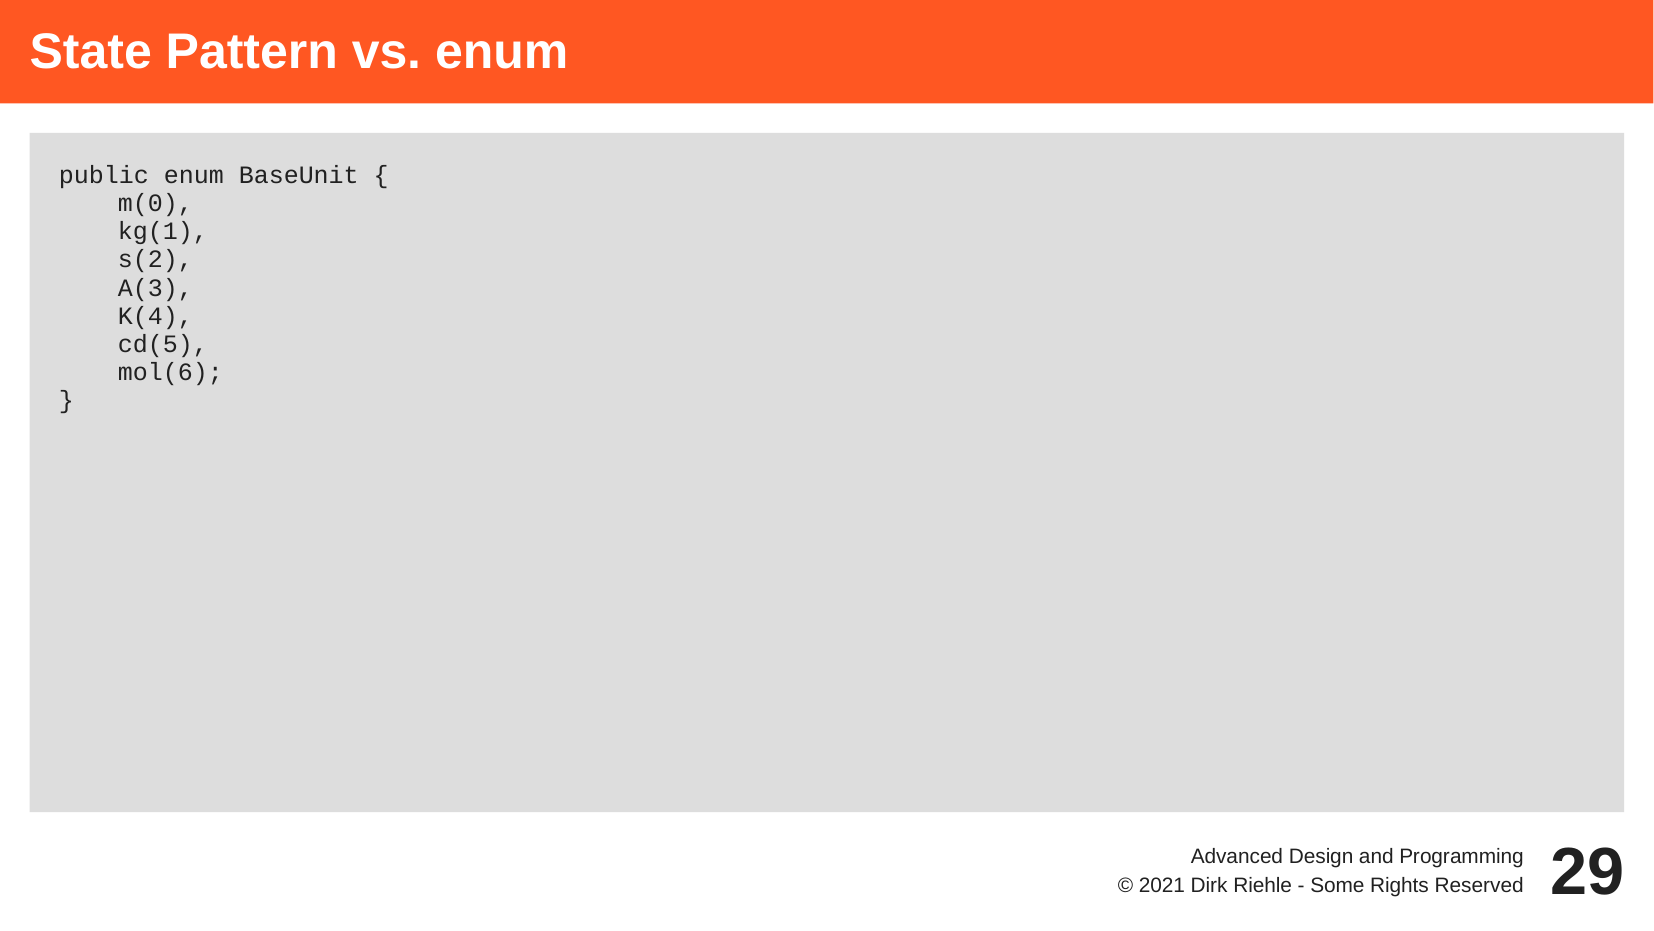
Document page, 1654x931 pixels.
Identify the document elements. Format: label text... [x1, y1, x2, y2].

list public enum BaseUnit { m(0), kg(1), s(2), A(3), K(4), cd(5), mol(6); } [29, 132, 1625, 813]
title State Pattern vs. enum [0, 0, 1654, 104]
